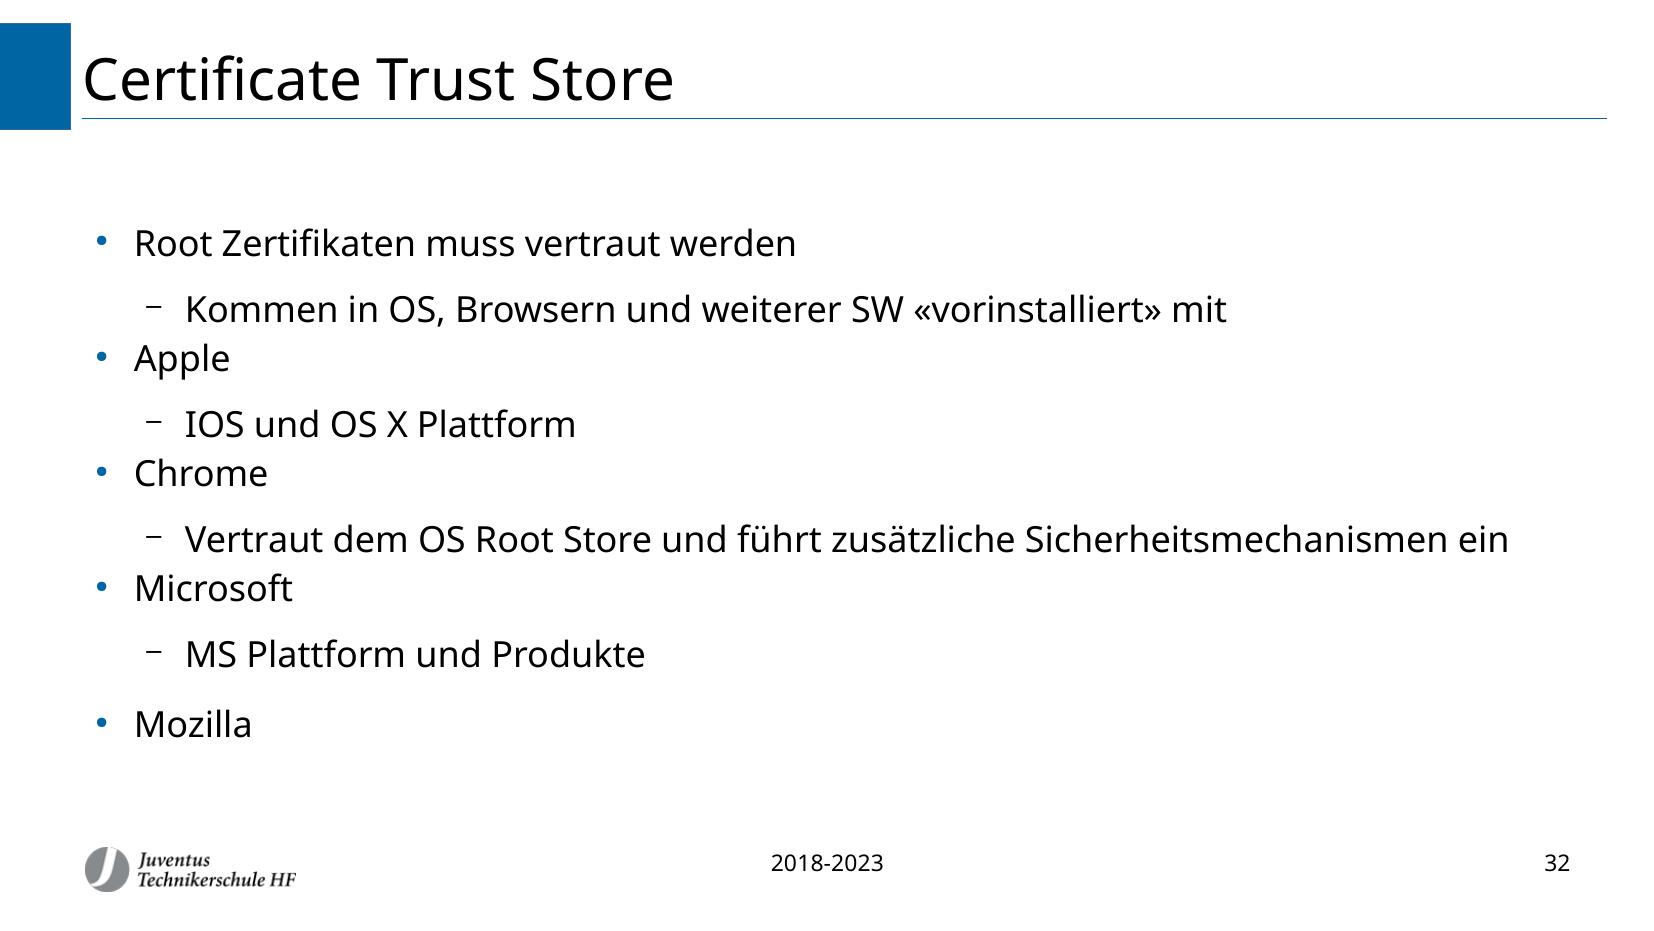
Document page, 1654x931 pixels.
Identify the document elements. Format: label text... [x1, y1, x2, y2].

title Certificate Trust Store [82, 37, 1571, 119]
picture [85, 847, 296, 892]
list Root Zertifikaten muss vertraut werden Kommen in OS, Browsern und weiterer SW «vorinstalliert» mit Apple IOS und OS X Plattform Chrome Vertraut dem OS Root Store und führt zusätzliche Sicherheitsmechanismen ein Microsoft MS Plattform und Produkte Mozilla [82, 217, 1571, 758]
